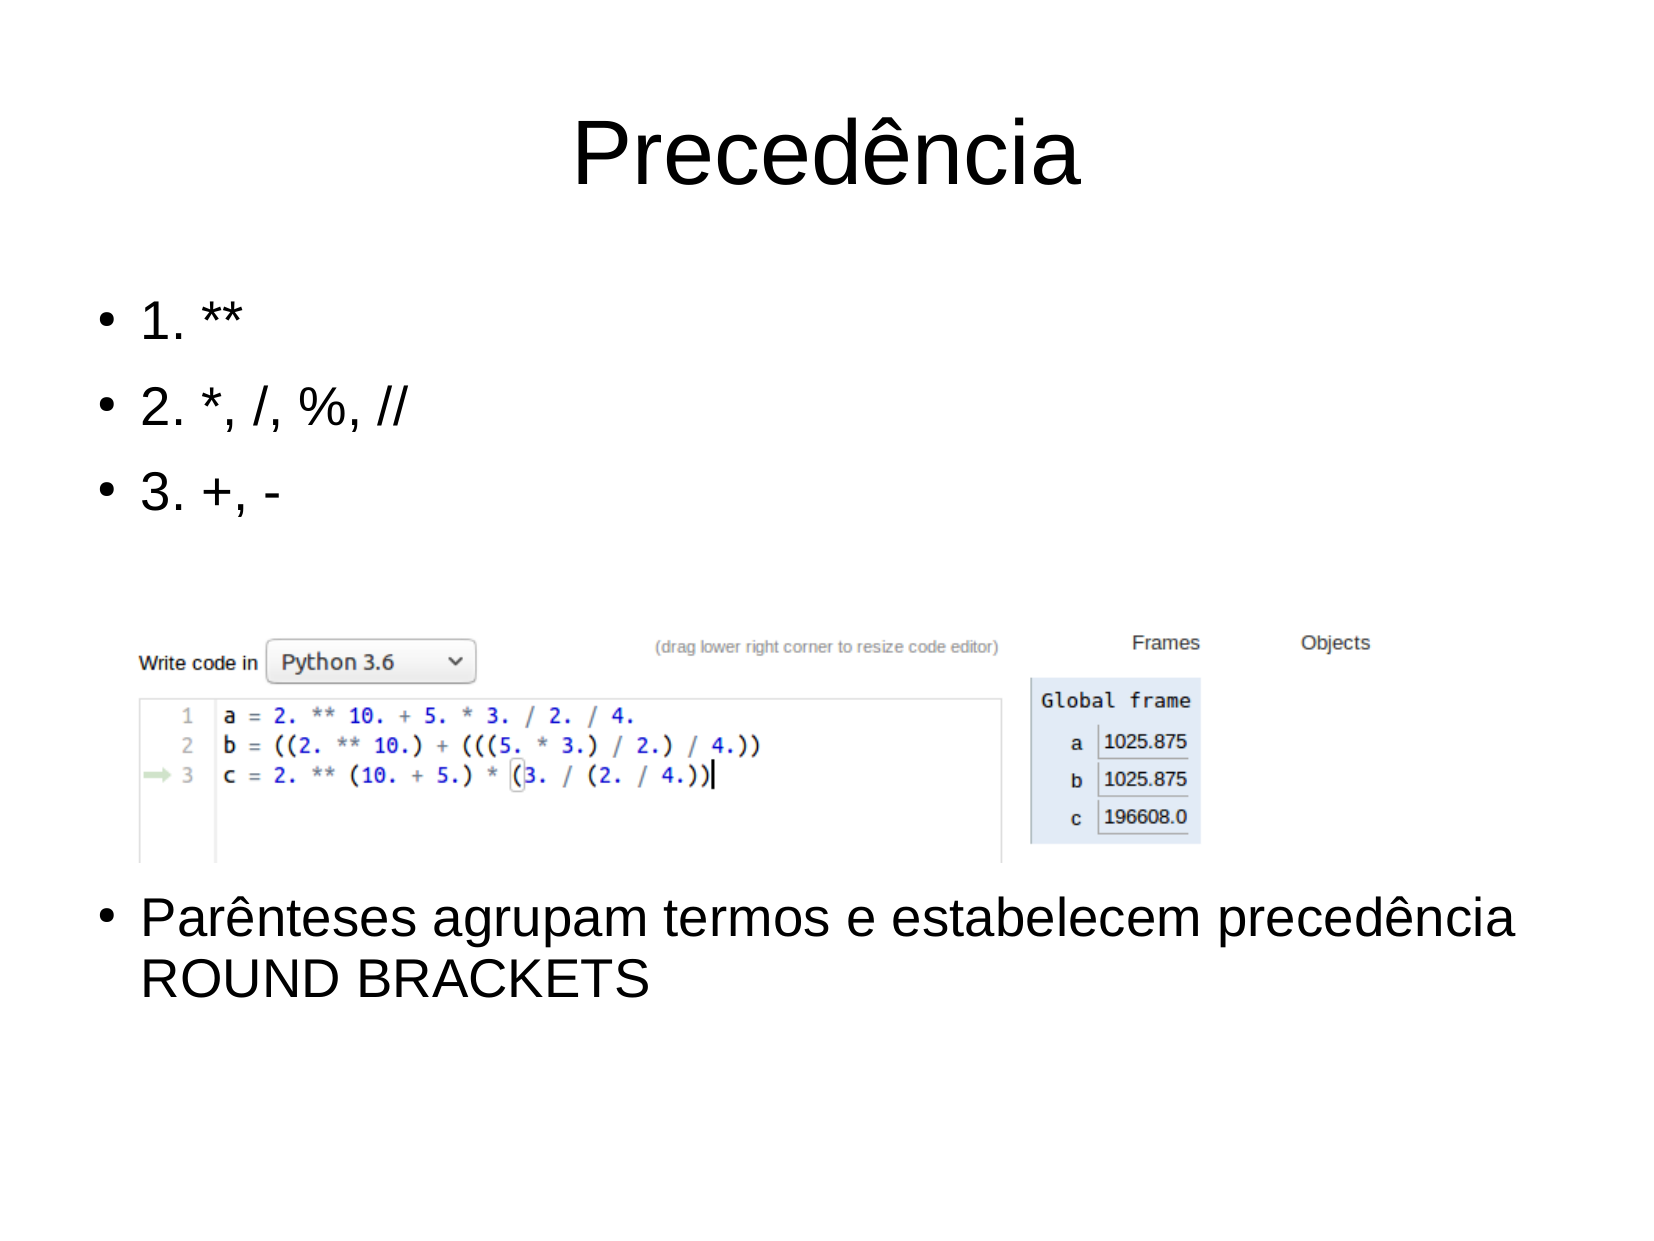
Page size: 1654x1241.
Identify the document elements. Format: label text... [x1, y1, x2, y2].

title Precedência [82, 49, 1571, 257]
picture [122, 620, 1406, 863]
list 1. ** 2. *, /, %, // 3. +, - Parênteses agrupam termos e estabelecem precedência ROUND BRACKETS [82, 290, 1571, 1010]
